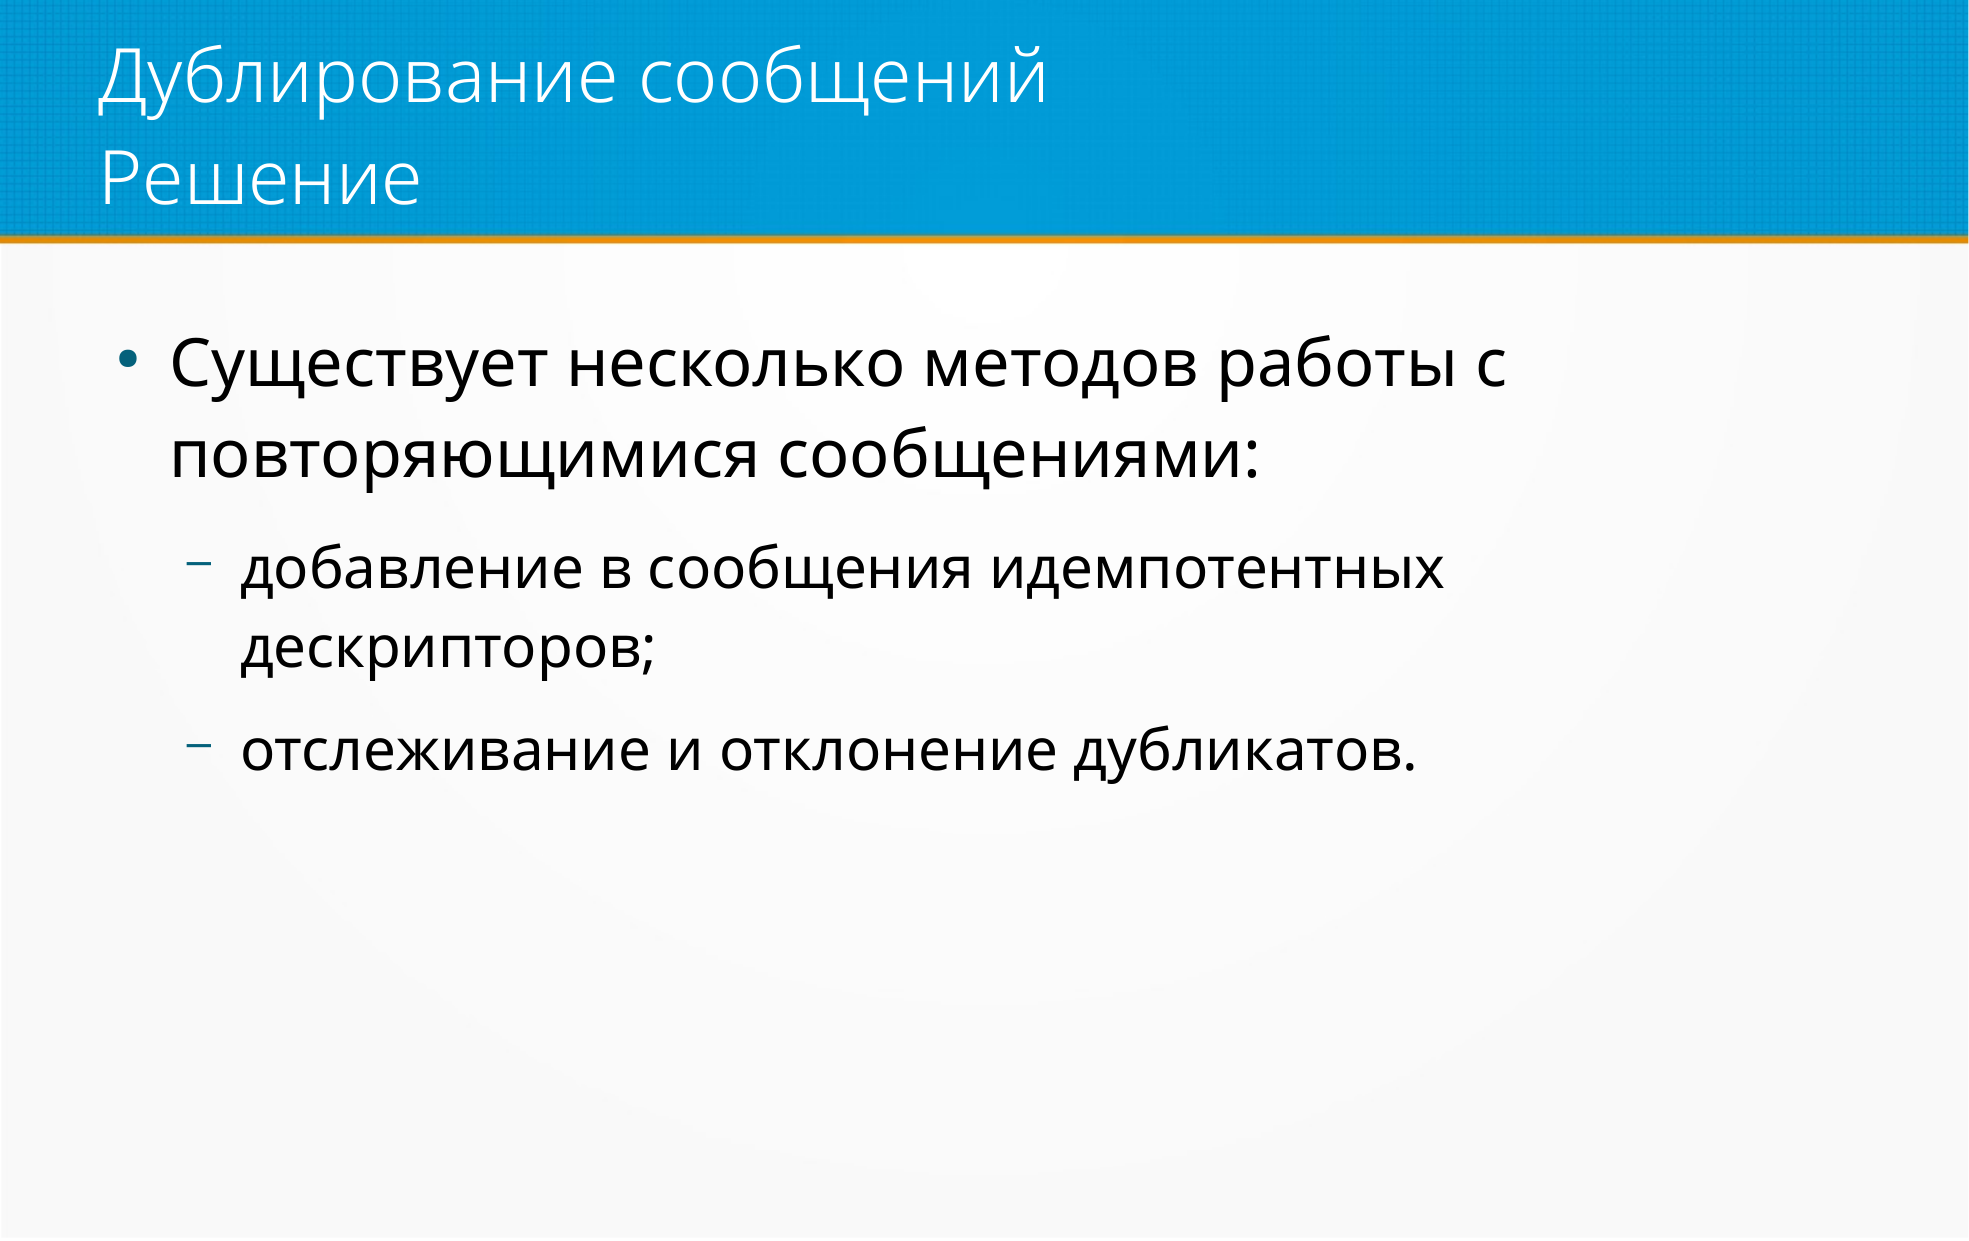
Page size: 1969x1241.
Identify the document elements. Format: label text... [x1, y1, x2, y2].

title Дублирование сообщений Решение [98, 19, 1870, 227]
list Существует несколько методов работы с повторяющимися сообщениями: добавление в сообщения идемпотентных дескрипторов; отслеживание и отклонение дубликатов. [98, 315, 1861, 1081]
picture [0, 233, 1969, 1241]
